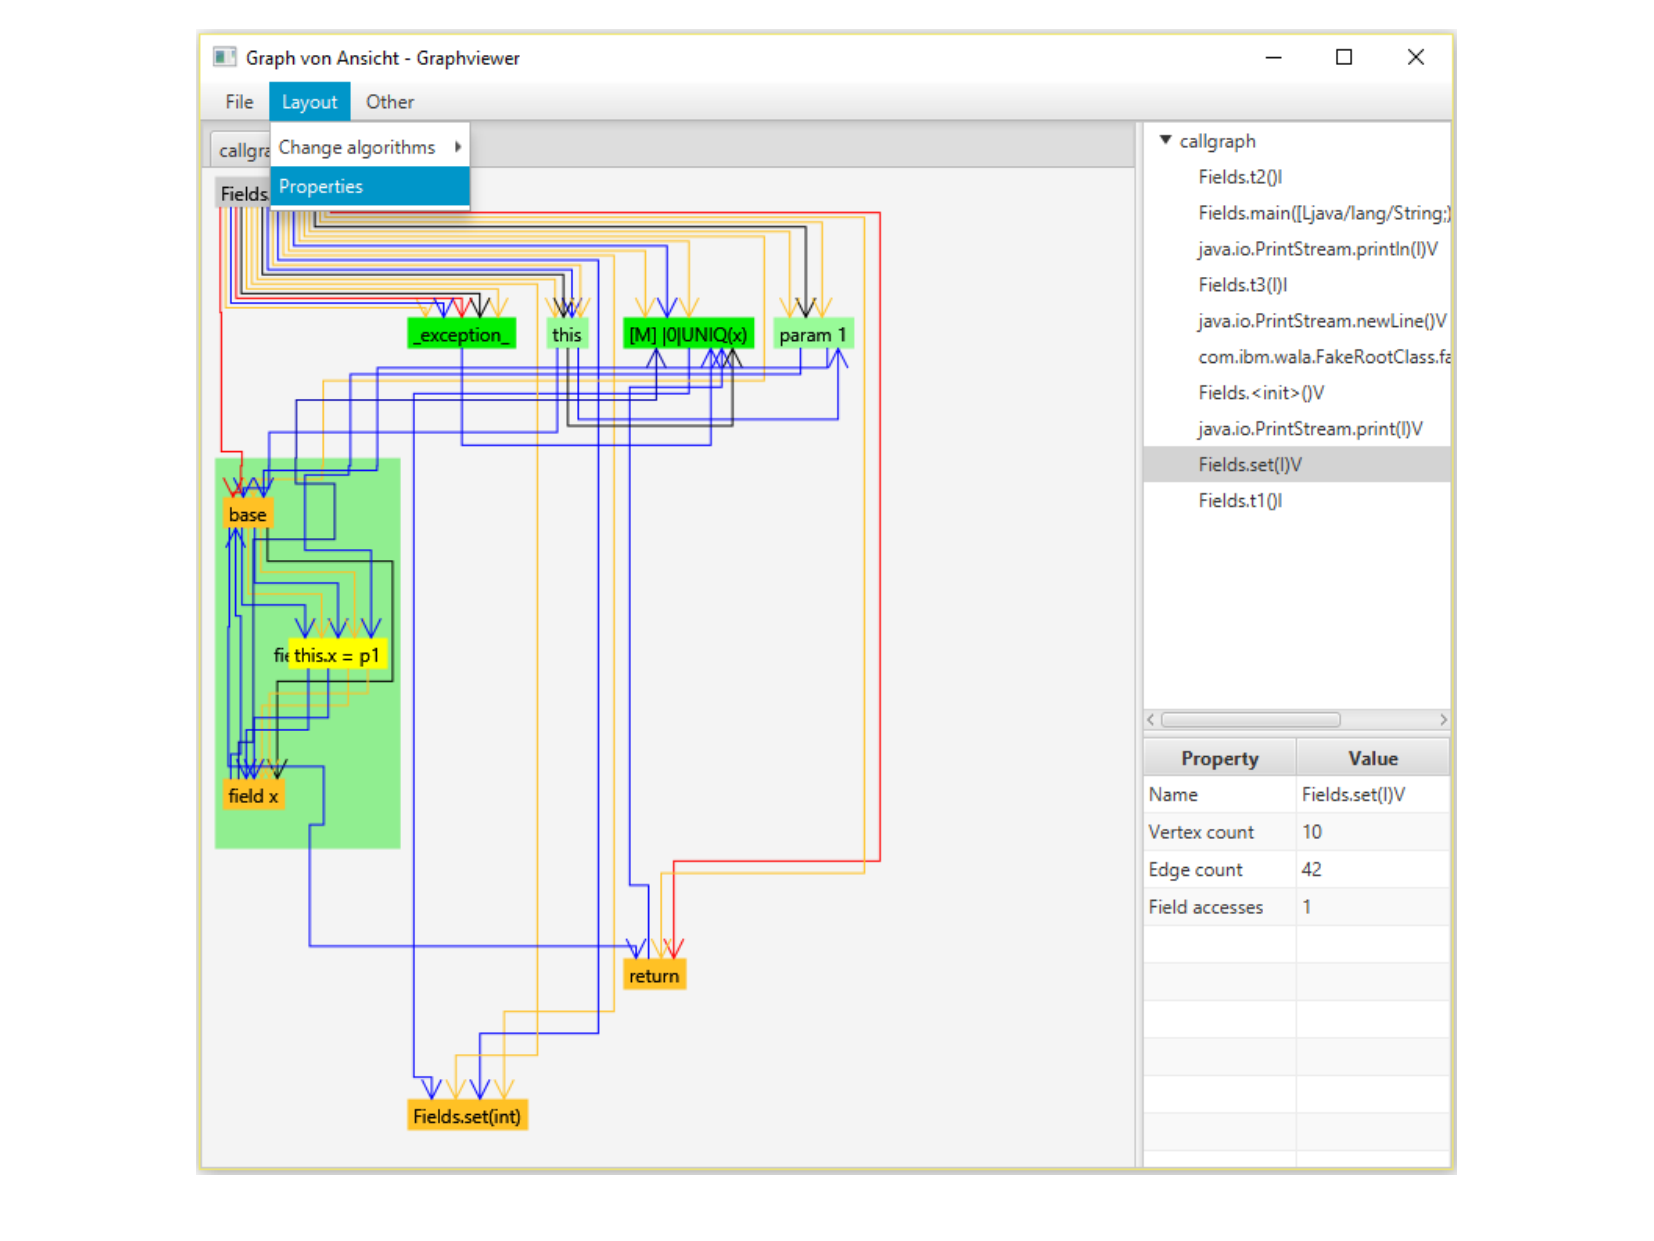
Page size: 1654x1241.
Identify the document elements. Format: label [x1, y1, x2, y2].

picture [196, 29, 1457, 1175]
